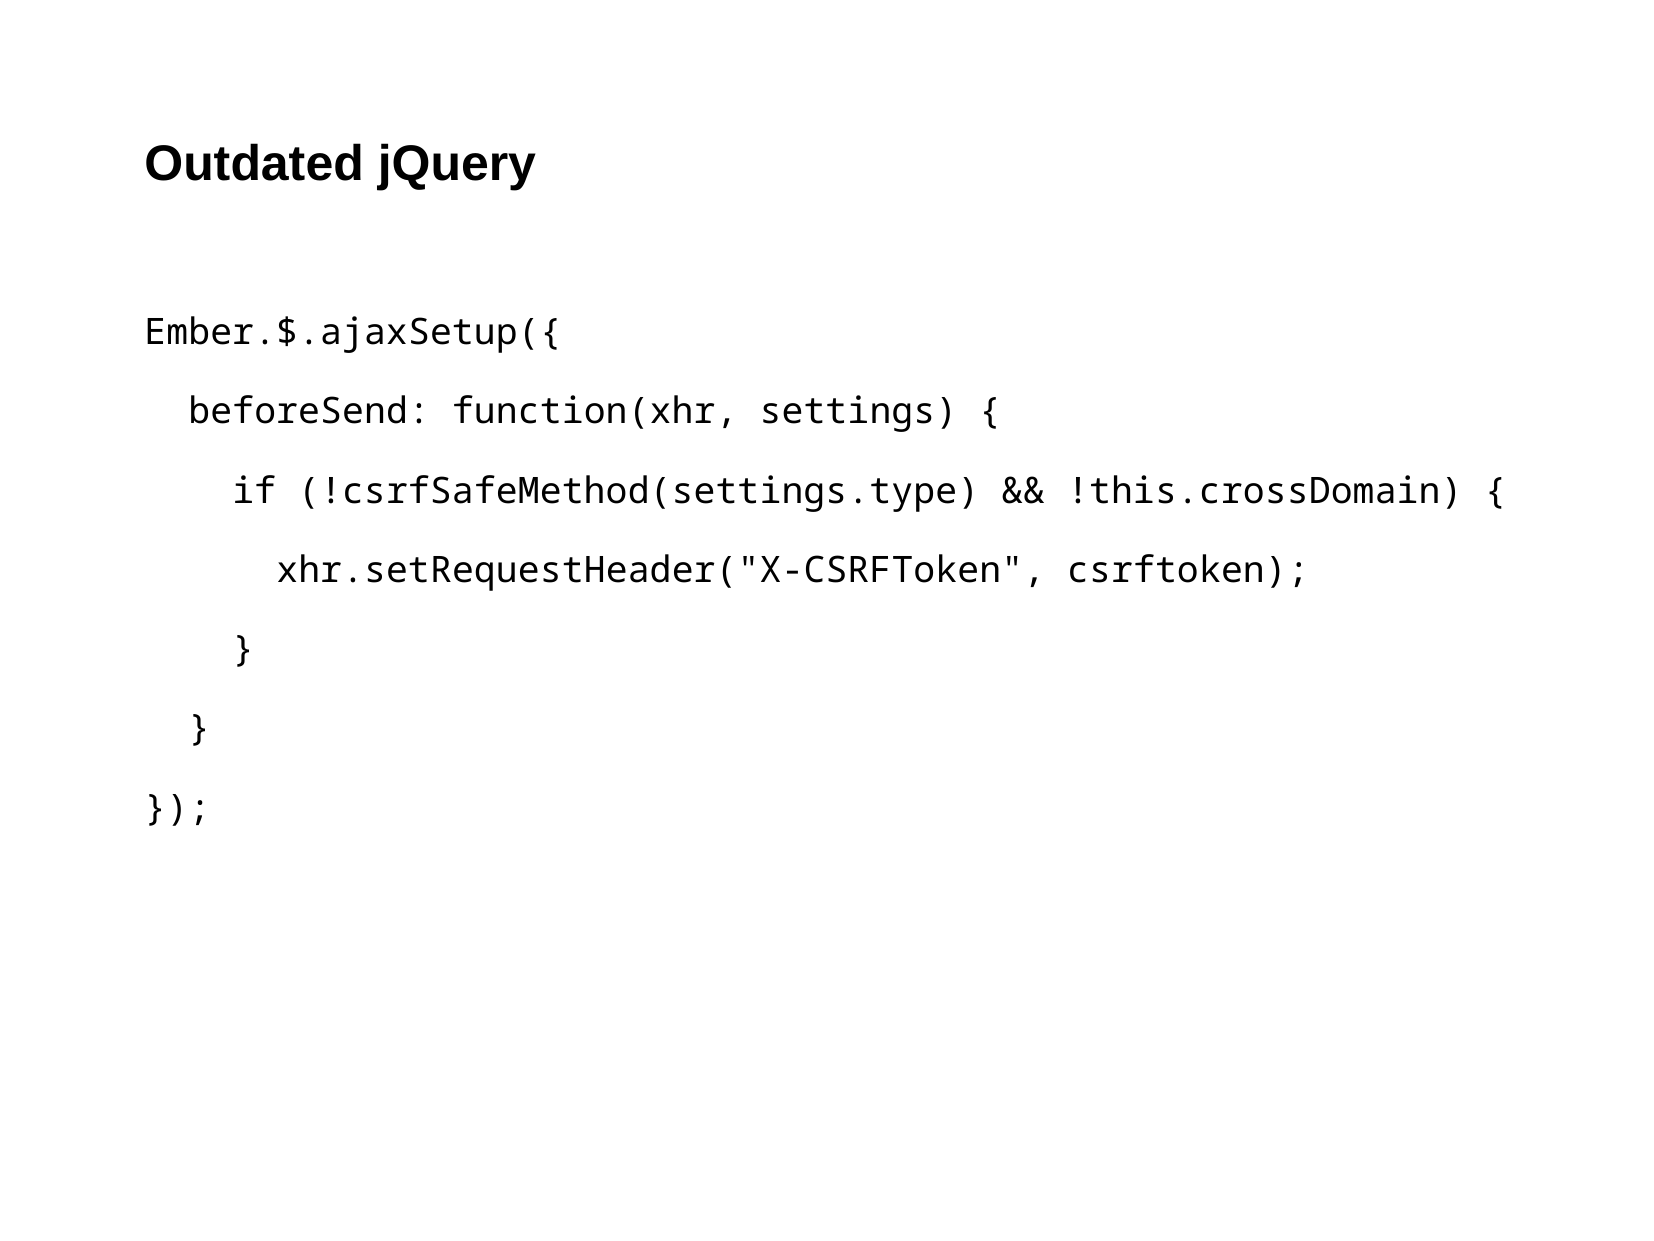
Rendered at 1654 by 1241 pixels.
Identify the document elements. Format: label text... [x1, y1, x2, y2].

list Outdated jQuery Ember.$.ajaxSetup({ beforeSend: function(xhr, settings) { if (!csrfSafeMethod(settings.type) && !this.crossDomain) { xhr.setRequestHeader("X-CSRFToken", csrftoken); } } }); [144, 135, 1510, 1106]
